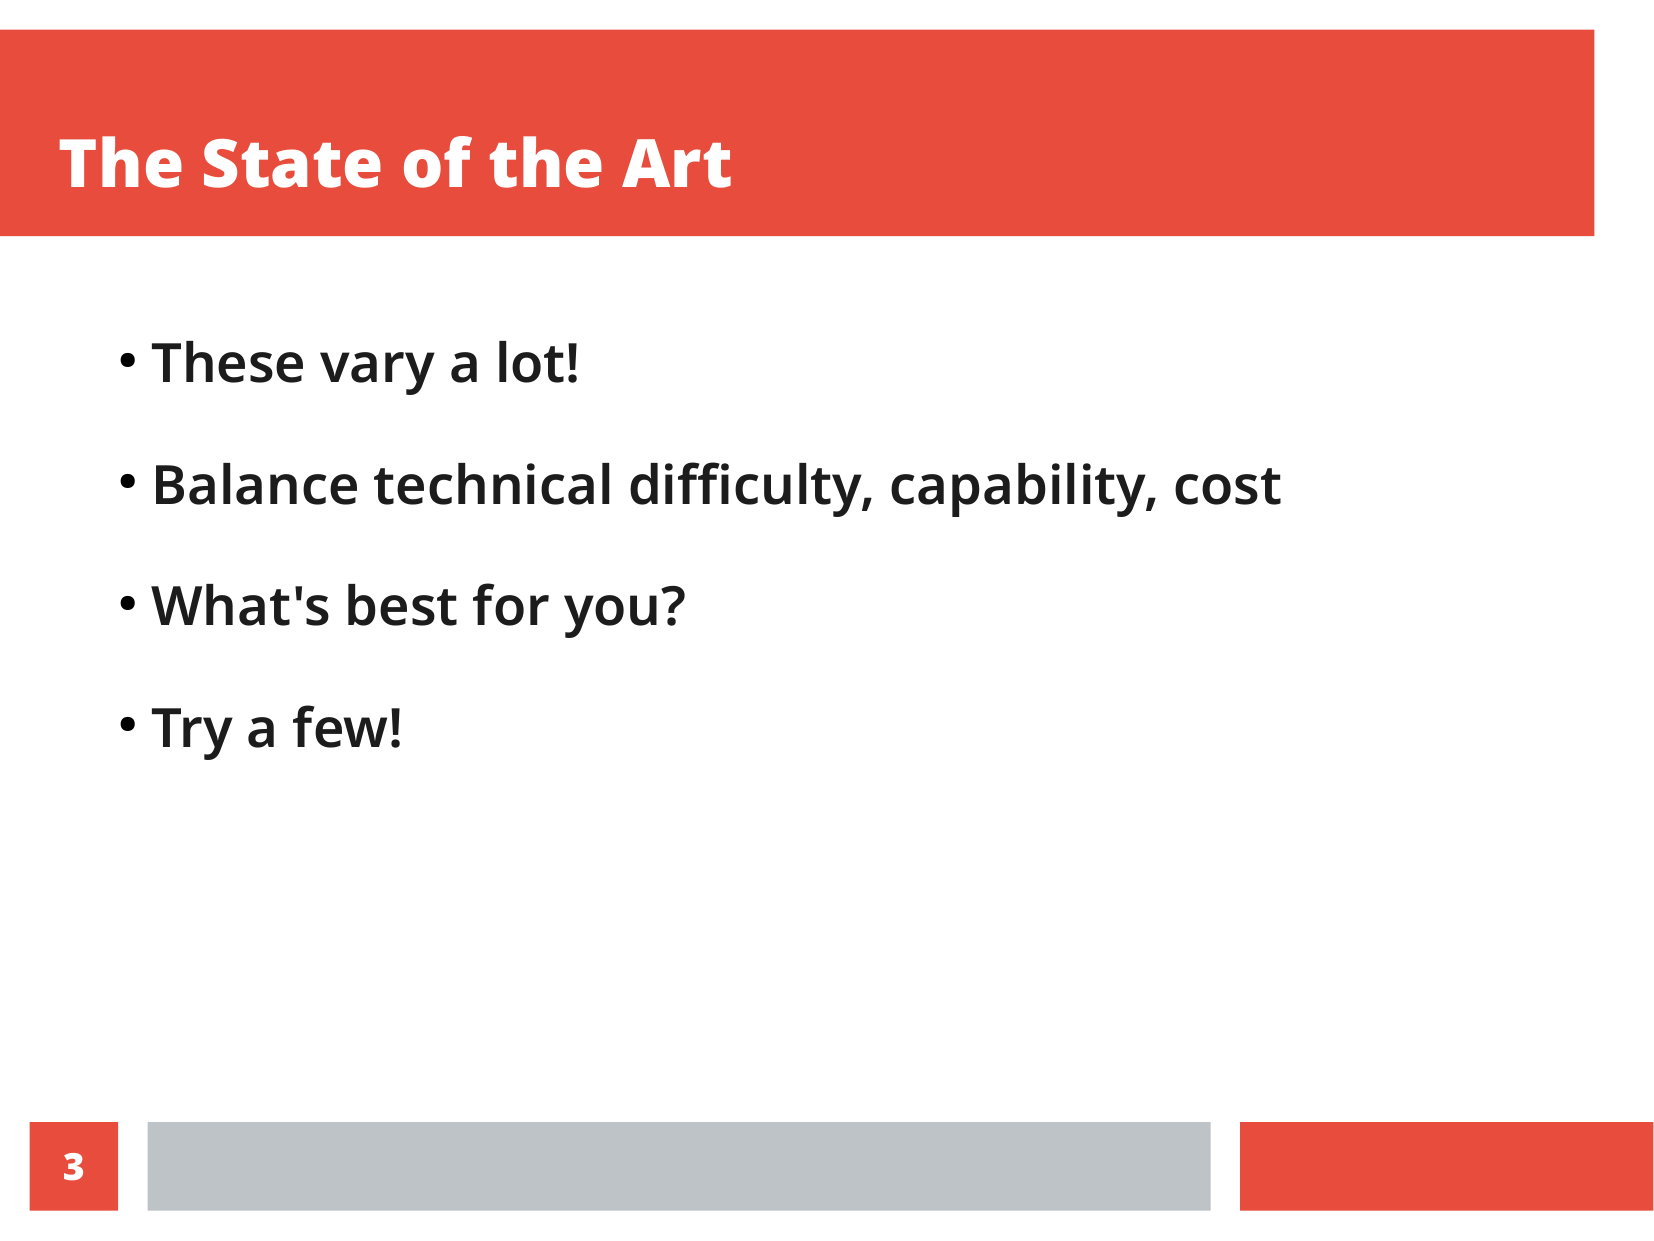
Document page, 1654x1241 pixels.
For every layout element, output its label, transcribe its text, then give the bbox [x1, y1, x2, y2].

title The State of the Art [59, 59, 1595, 207]
list These vary a lot! Balance technical difficulty, capability, cost What's best for you? Try a few! [59, 324, 1565, 1093]
